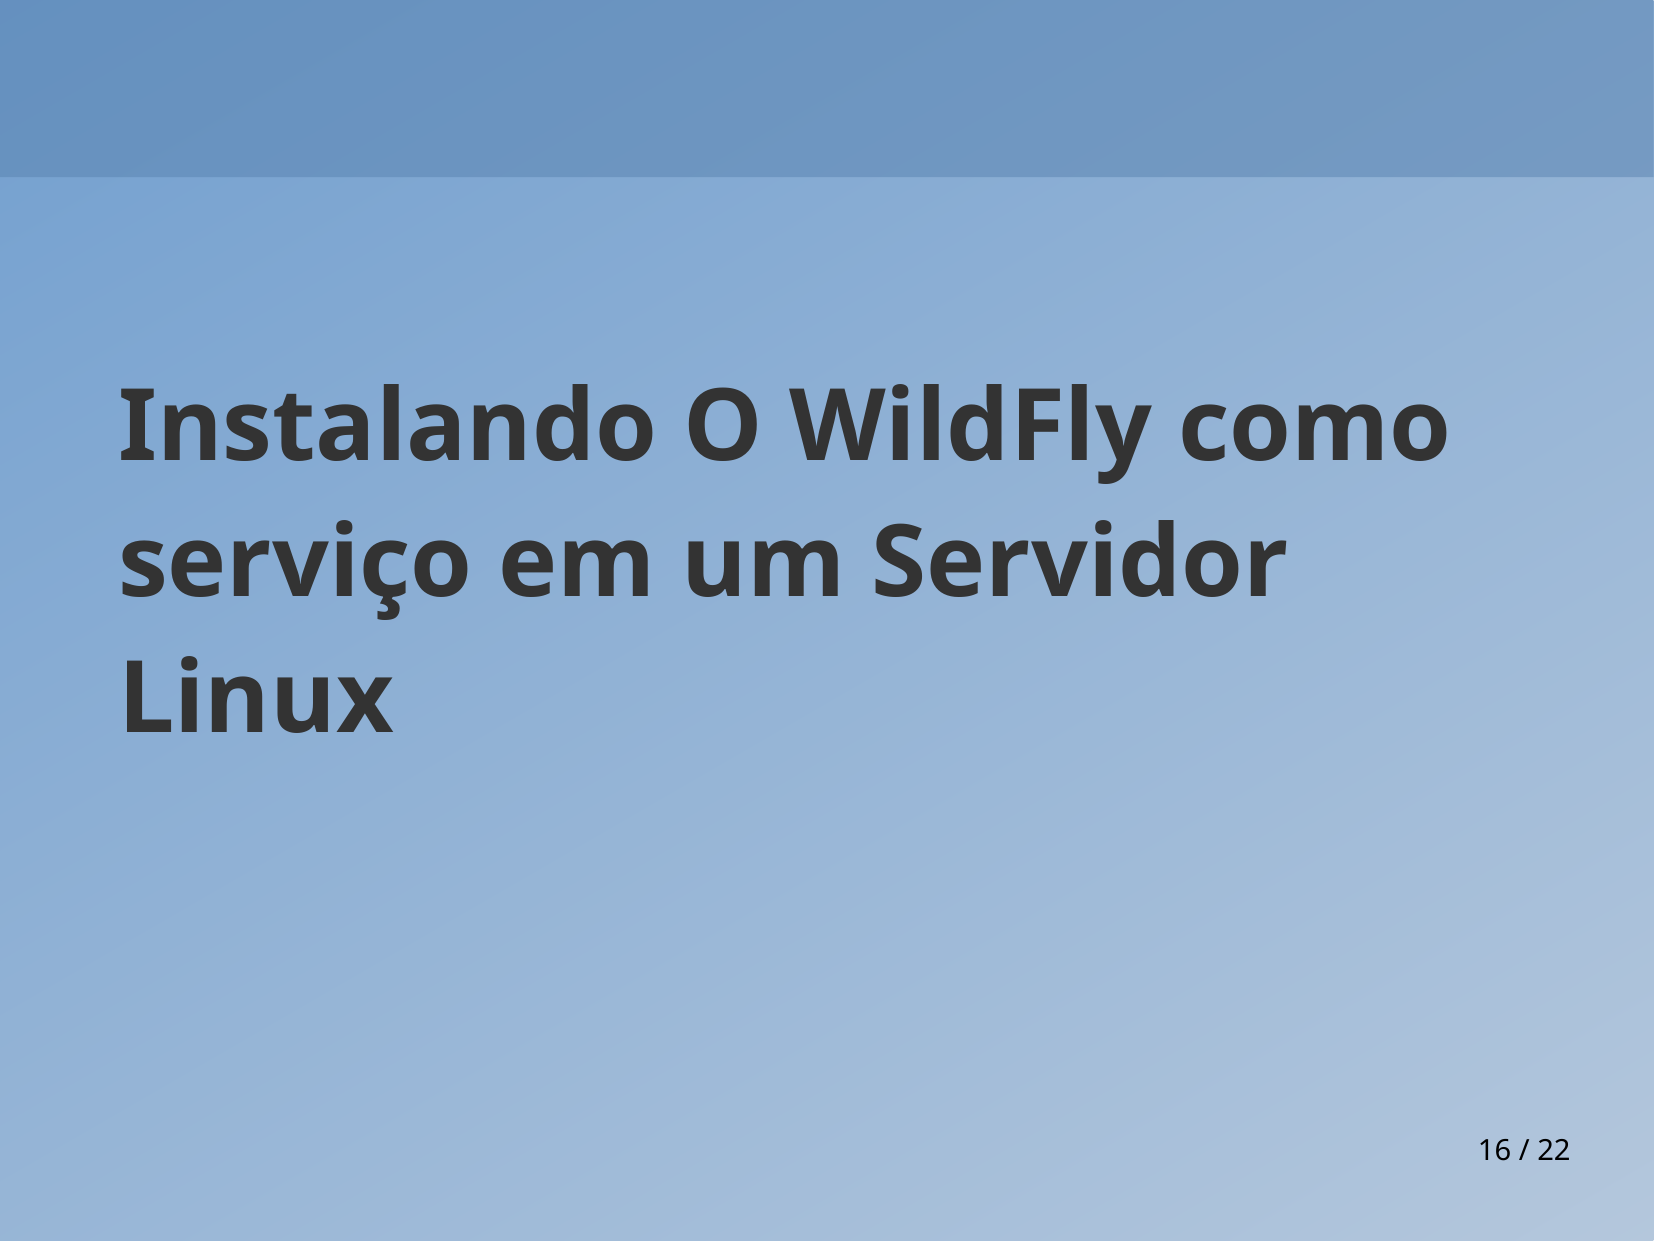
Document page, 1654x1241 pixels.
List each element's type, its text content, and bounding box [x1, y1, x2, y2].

title Instalando O WildFly como serviço em um Servidor Linux [118, 383, 1524, 733]
